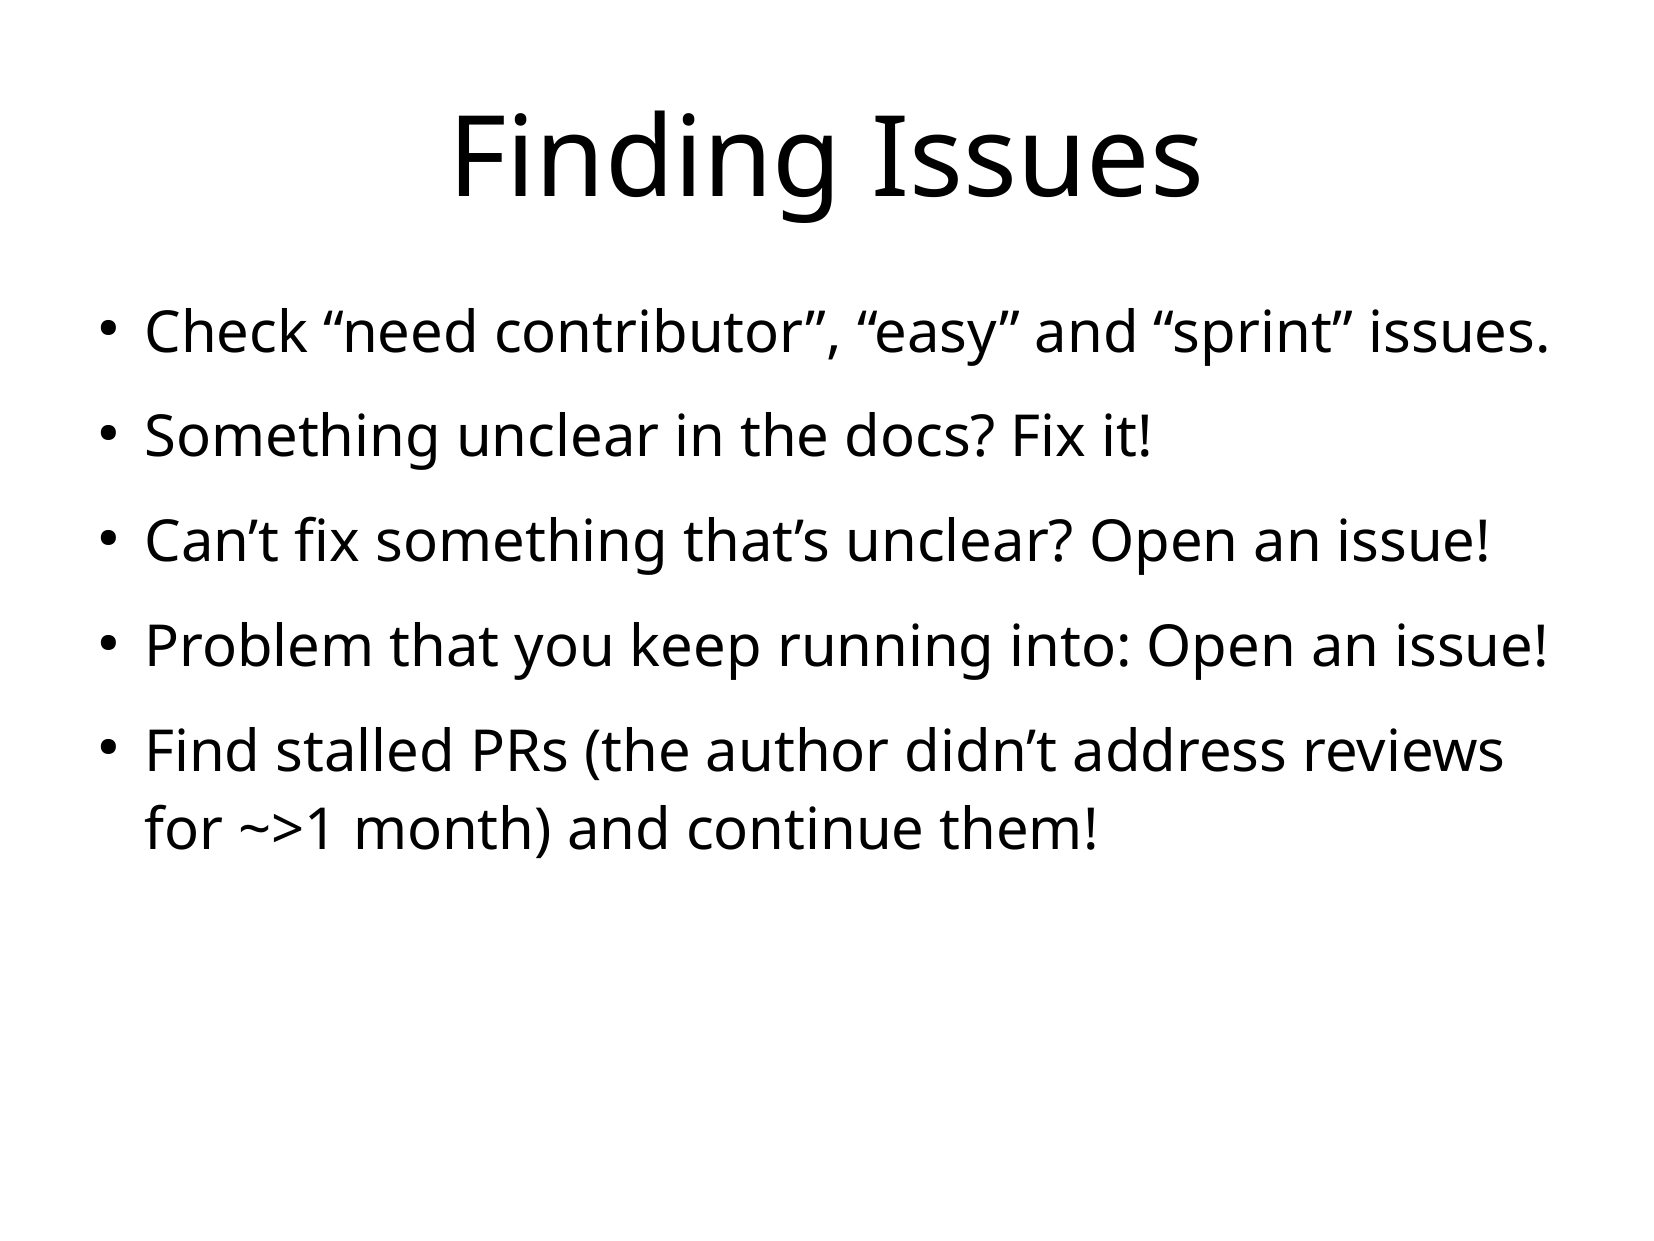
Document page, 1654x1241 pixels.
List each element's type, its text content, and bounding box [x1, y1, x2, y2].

list Check “need contributor”, “easy” and “sprint” issues. Something unclear in the docs? Fix it! Can’t fix something that’s unclear? Open an issue! Problem that you keep running into: Open an issue! Find stalled PRs (the author didn’t address reviews for ~>1 month) and continue them! [82, 290, 1571, 1010]
title Finding Issues [82, 49, 1571, 257]
